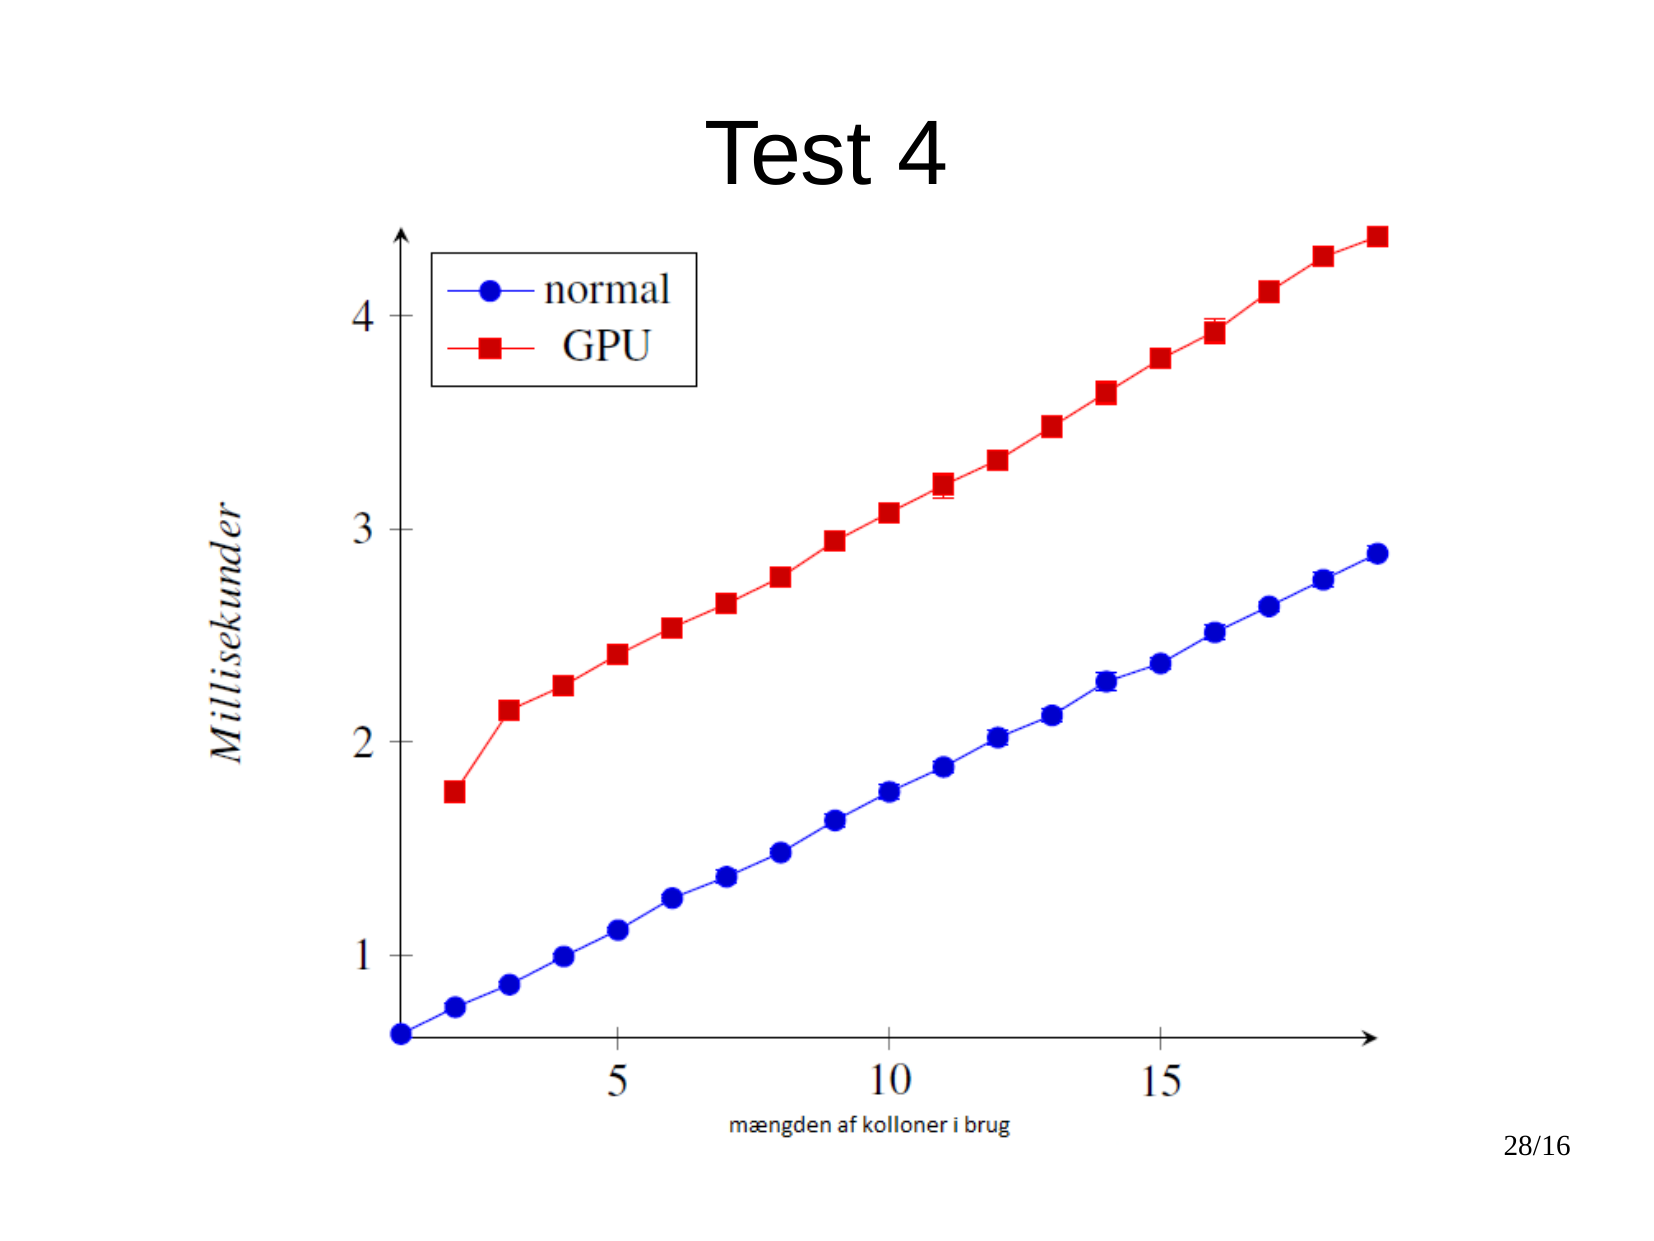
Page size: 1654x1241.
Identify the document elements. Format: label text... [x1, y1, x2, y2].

picture [191, 218, 1438, 1177]
title Test 4 [82, 49, 1571, 257]
